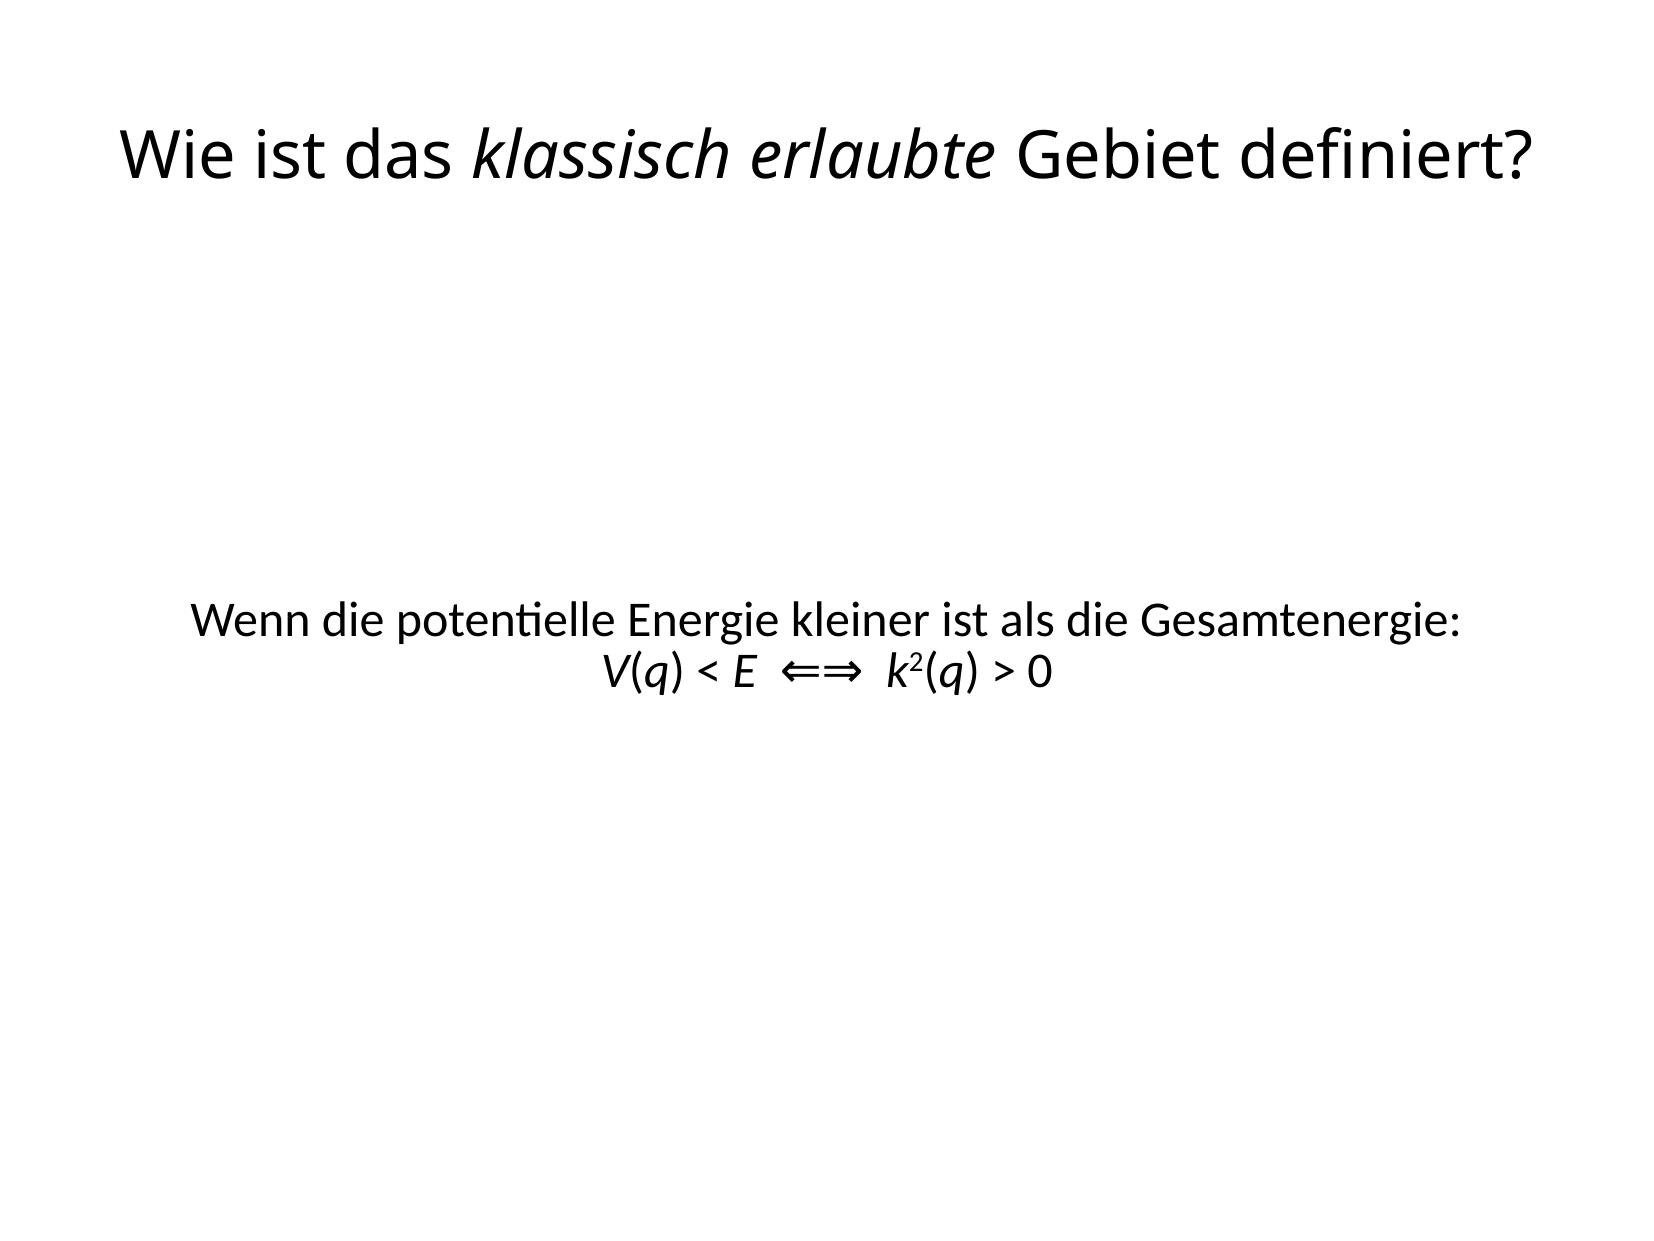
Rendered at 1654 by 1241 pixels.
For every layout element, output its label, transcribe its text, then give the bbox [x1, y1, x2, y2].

title Wie ist das klassisch erlaubte Gebiet definiert? [82, 49, 1571, 257]
subtitle Wenn die potentielle Energie kleiner ist als die Gesamtenergie: V(q) < E ⇐⇒ k2(q) > 0 [82, 290, 1571, 1010]
